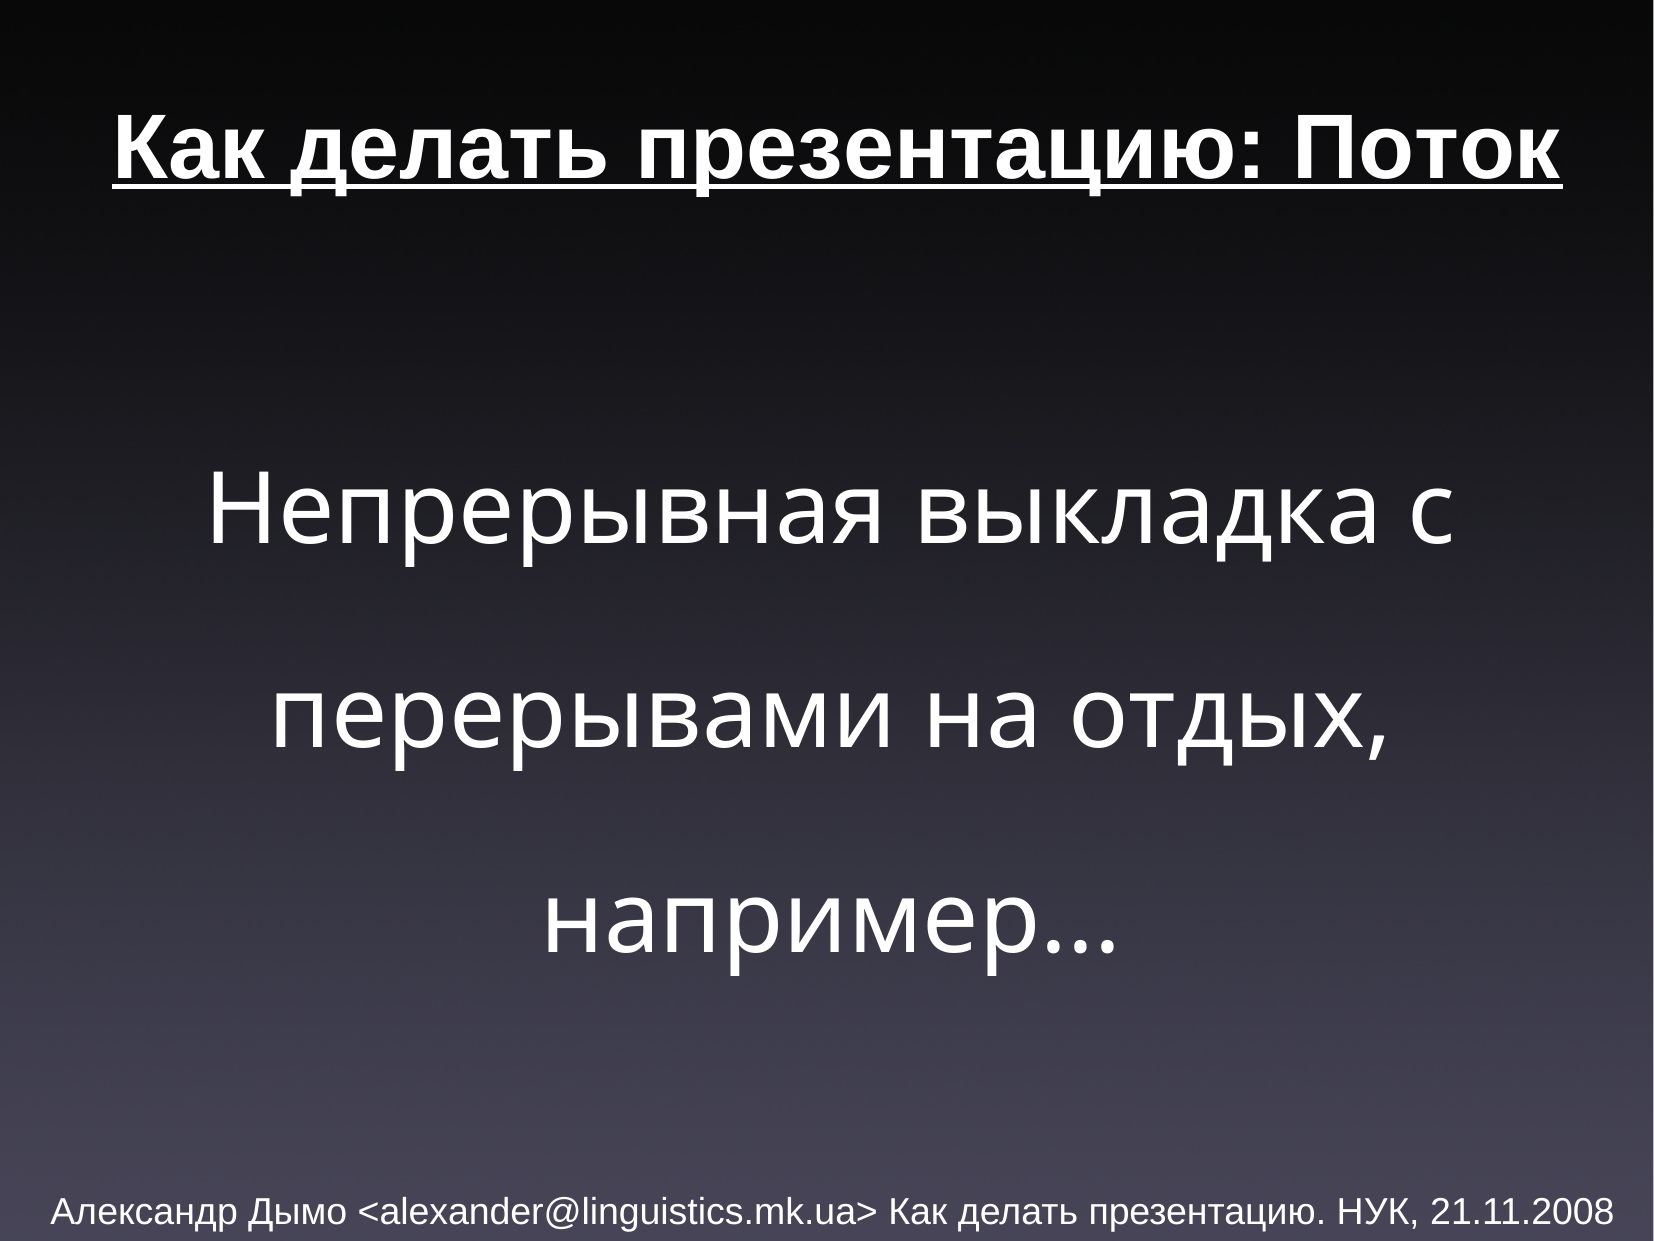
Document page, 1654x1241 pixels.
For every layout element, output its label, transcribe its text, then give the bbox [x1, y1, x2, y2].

picture [0, 0, 1654, 1241]
title Как делать презентацию: Поток [31, 43, 1644, 251]
subtitle Непрерывная выкладка с перерывами на отдых, например... [86, 224, 1575, 1125]
text_box Александр Дымо <alexander@linguistics.mk.ua> Как делать презентацию. НУК, 21.11.2008 [35, 1183, 1631, 1240]
